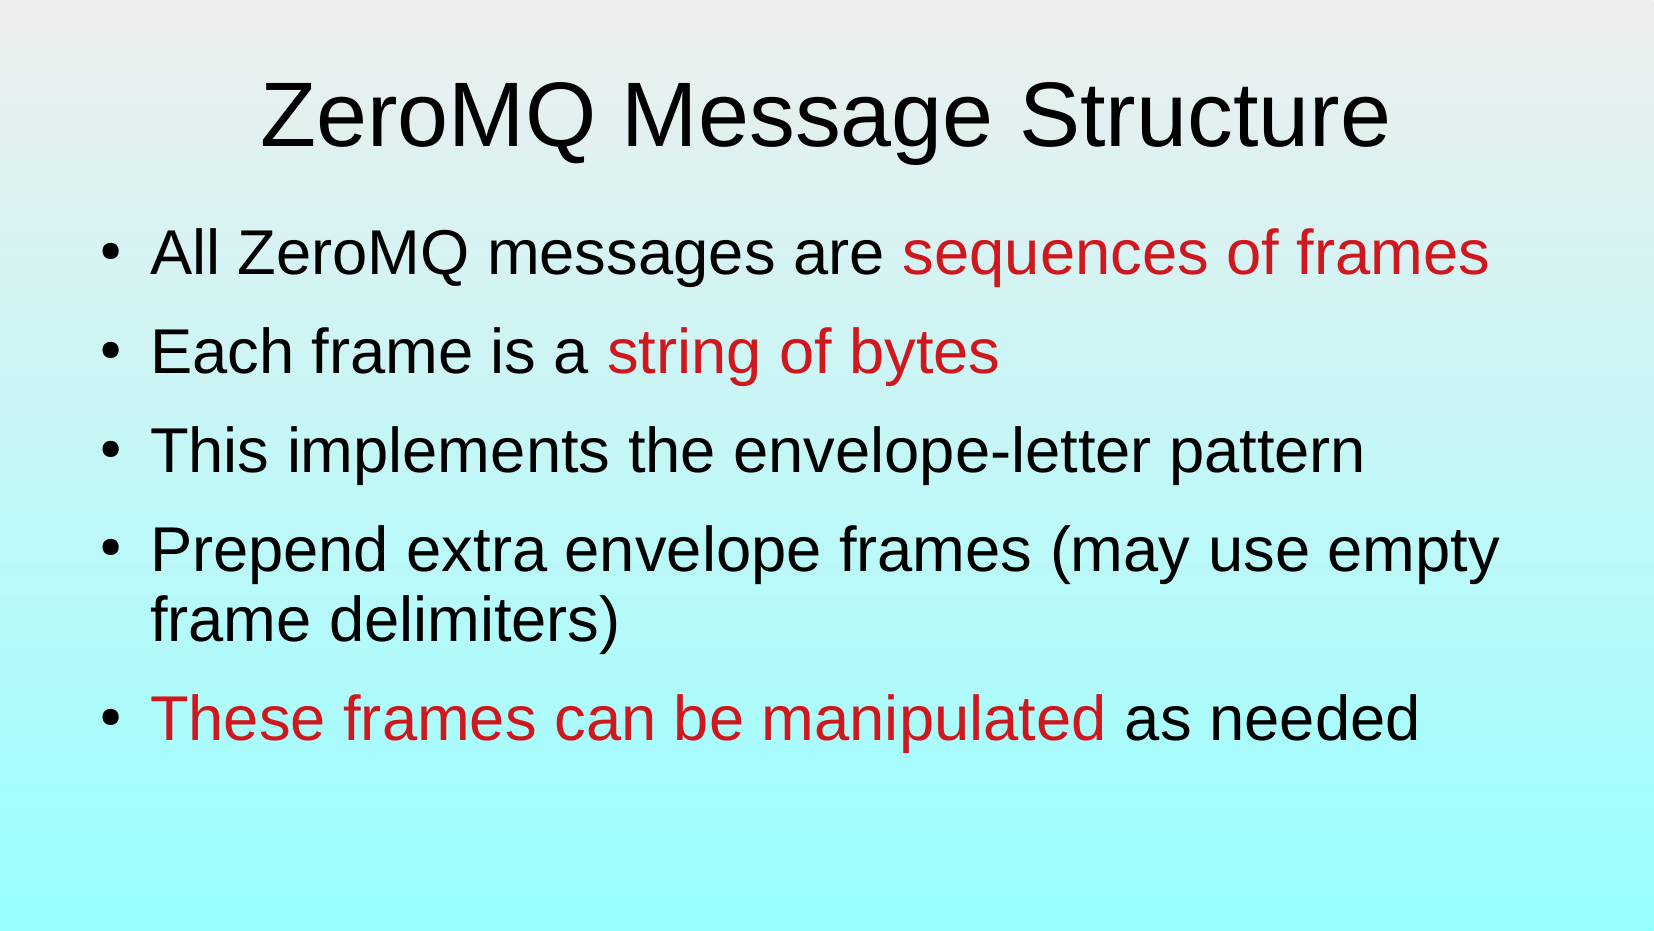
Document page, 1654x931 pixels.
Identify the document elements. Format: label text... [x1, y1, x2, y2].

title ZeroMQ Message Structure [82, 37, 1571, 193]
list All ZeroMQ messages are sequences of frames Each frame is a string of bytes This implements the envelope-letter pattern Prepend extra envelope frames (may use empty frame delimiters) These frames can be manipulated as needed [82, 217, 1571, 758]
